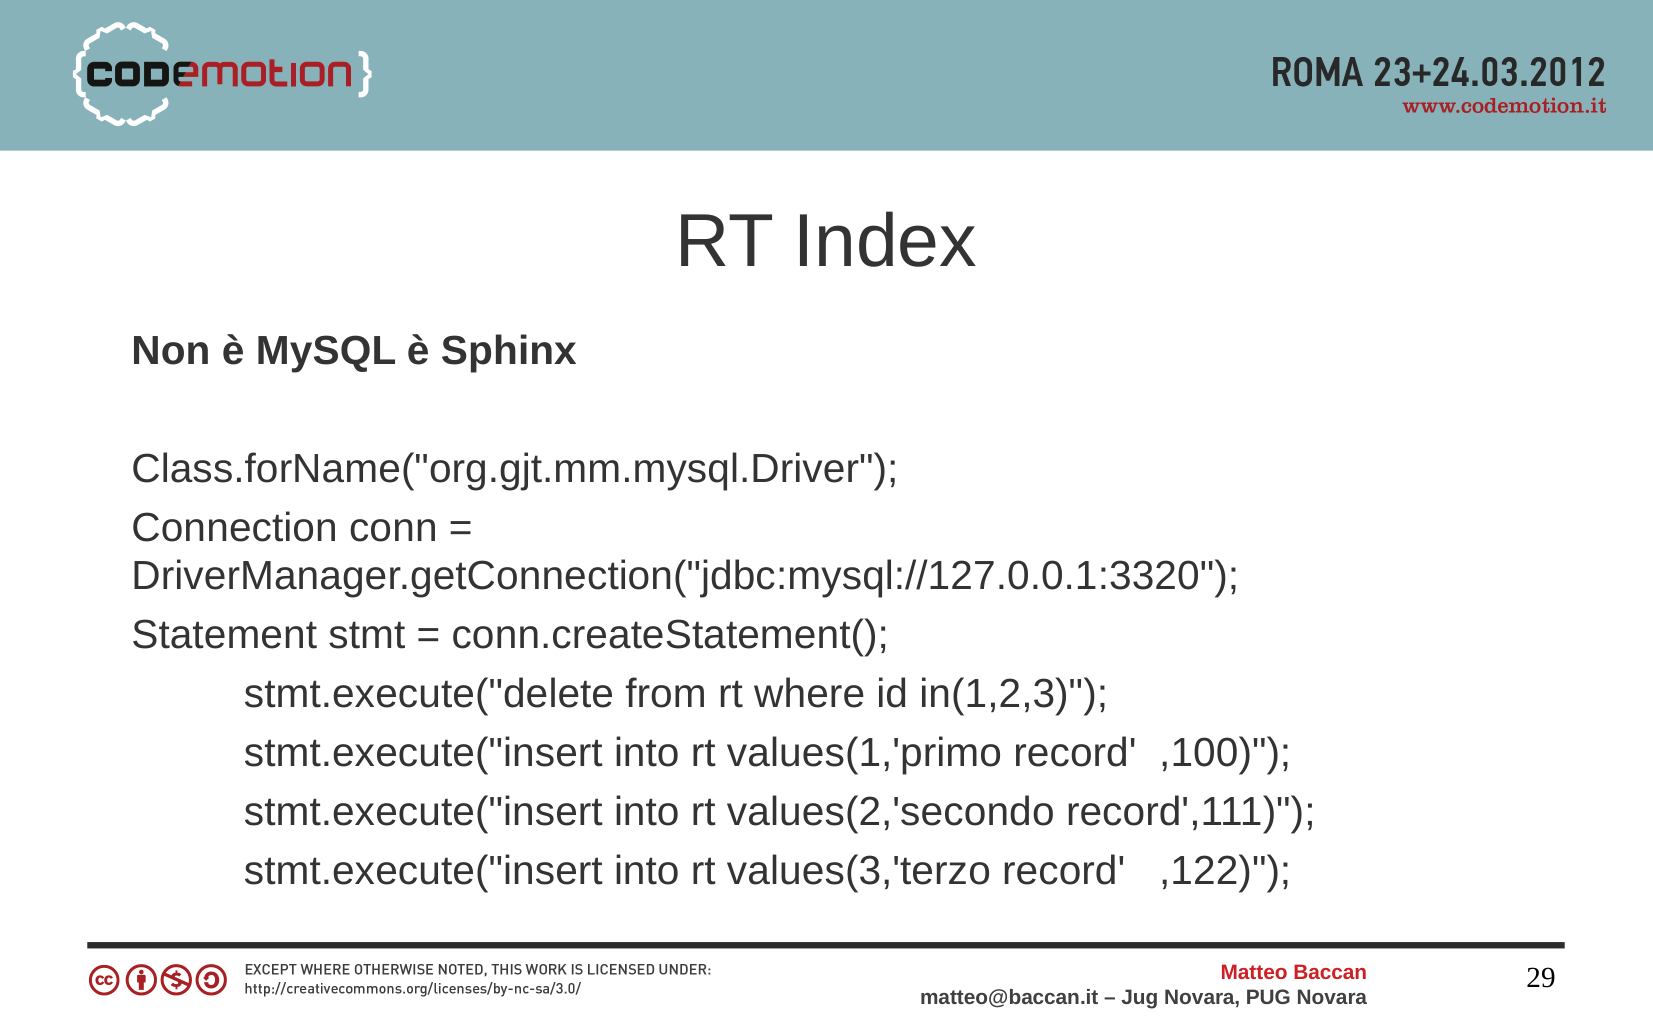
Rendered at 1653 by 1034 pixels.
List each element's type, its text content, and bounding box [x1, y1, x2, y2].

title RT Index [82, 173, 1571, 299]
list Non è MySQL è Sphinx Class.forName("org.gjt.mm.mysql.Driver"); Connection conn = DriverManager.getConnection("jdbc:mysql://127.0.0.1:3320"); Statement stmt = conn.createStatement(); stmt.execute("delete from rt where id in(1,2,3)"); stmt.execute("insert into rt values(1,'primo record' ,100)"); stmt.execute("insert into rt values(2,'secondo record',111)"); stmt.execute("insert into rt values(3,'terzo record' ,122)"); [82, 315, 1571, 902]
picture [0, 0, 1653, 1034]
